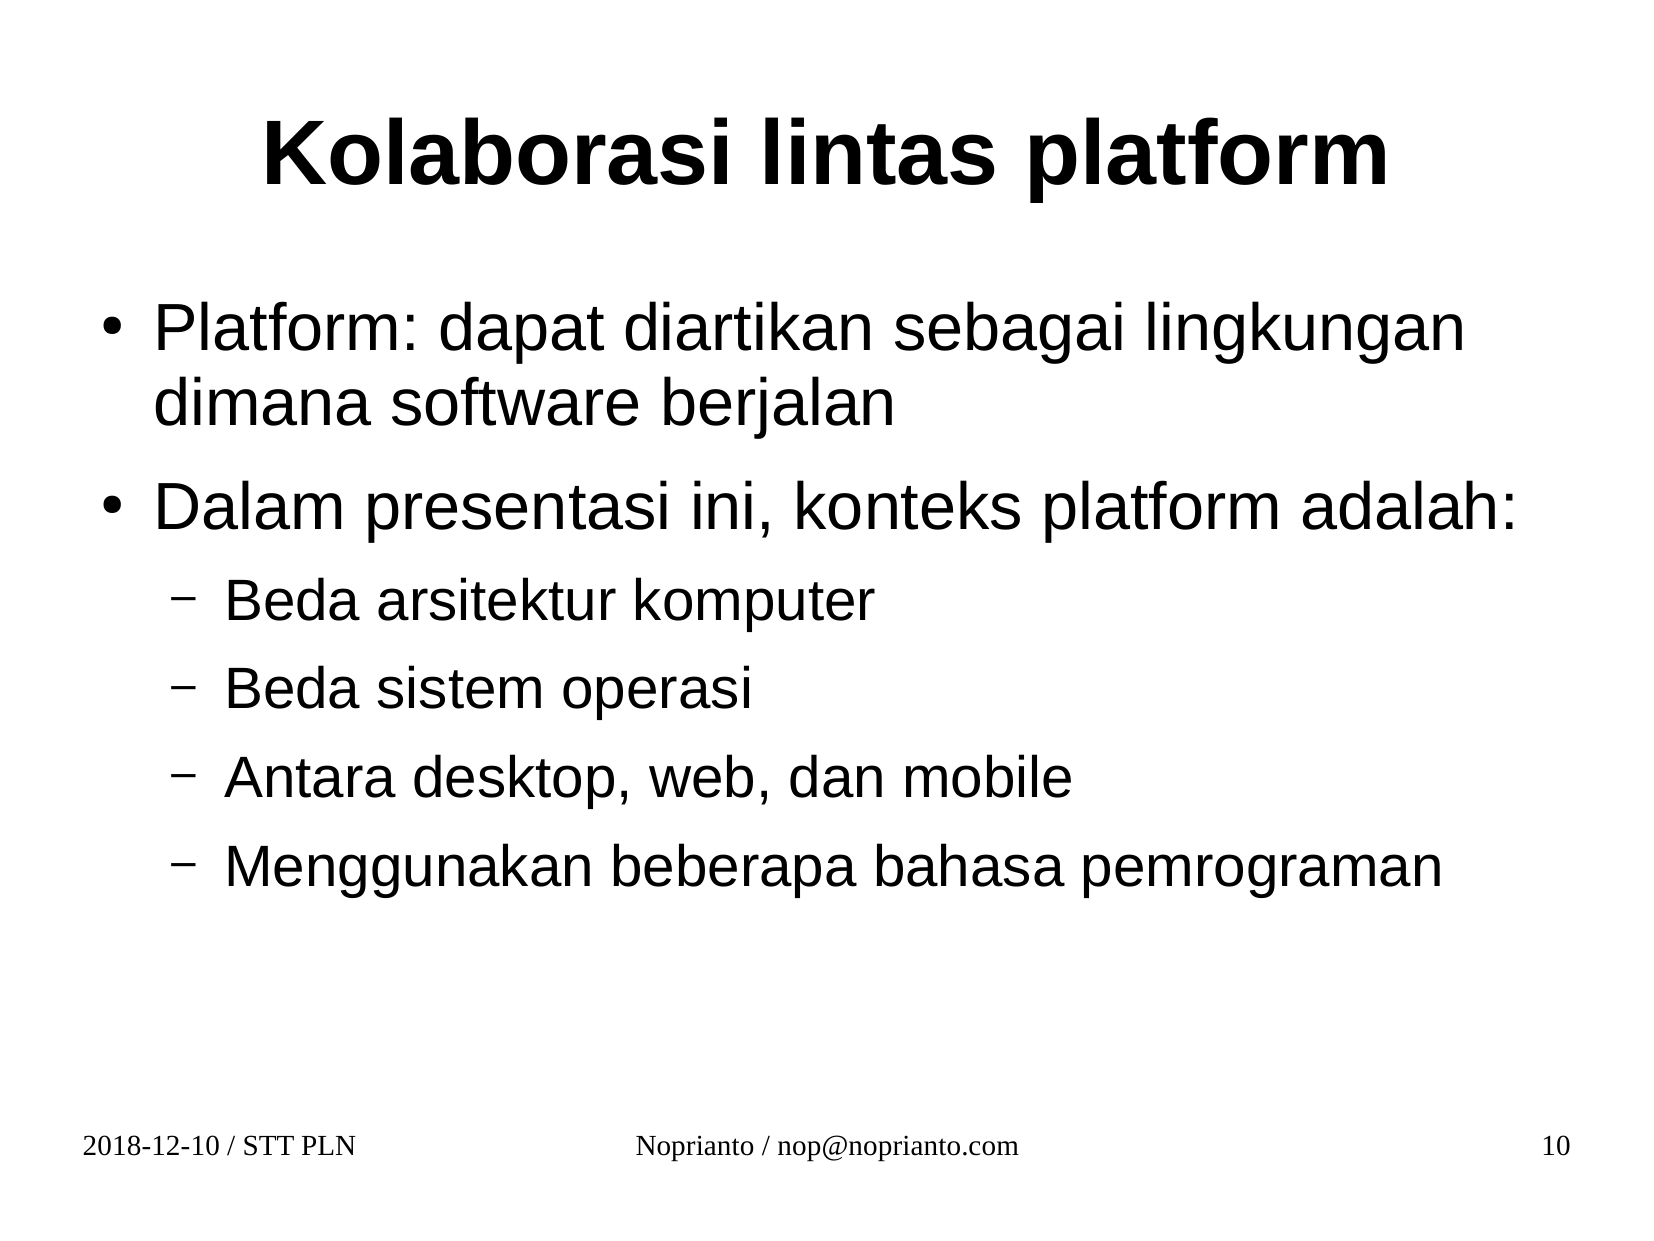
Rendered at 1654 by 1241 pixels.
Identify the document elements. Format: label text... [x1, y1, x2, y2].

title Kolaborasi lintas platform [82, 49, 1571, 257]
list Platform: dapat diartikan sebagai lingkungan dimana software berjalan Dalam presentasi ini, konteks platform adalah: Beda arsitektur komputer Beda sistem operasi Antara desktop, web, dan mobile Menggunakan beberapa bahasa pemrograman [82, 290, 1571, 1010]
